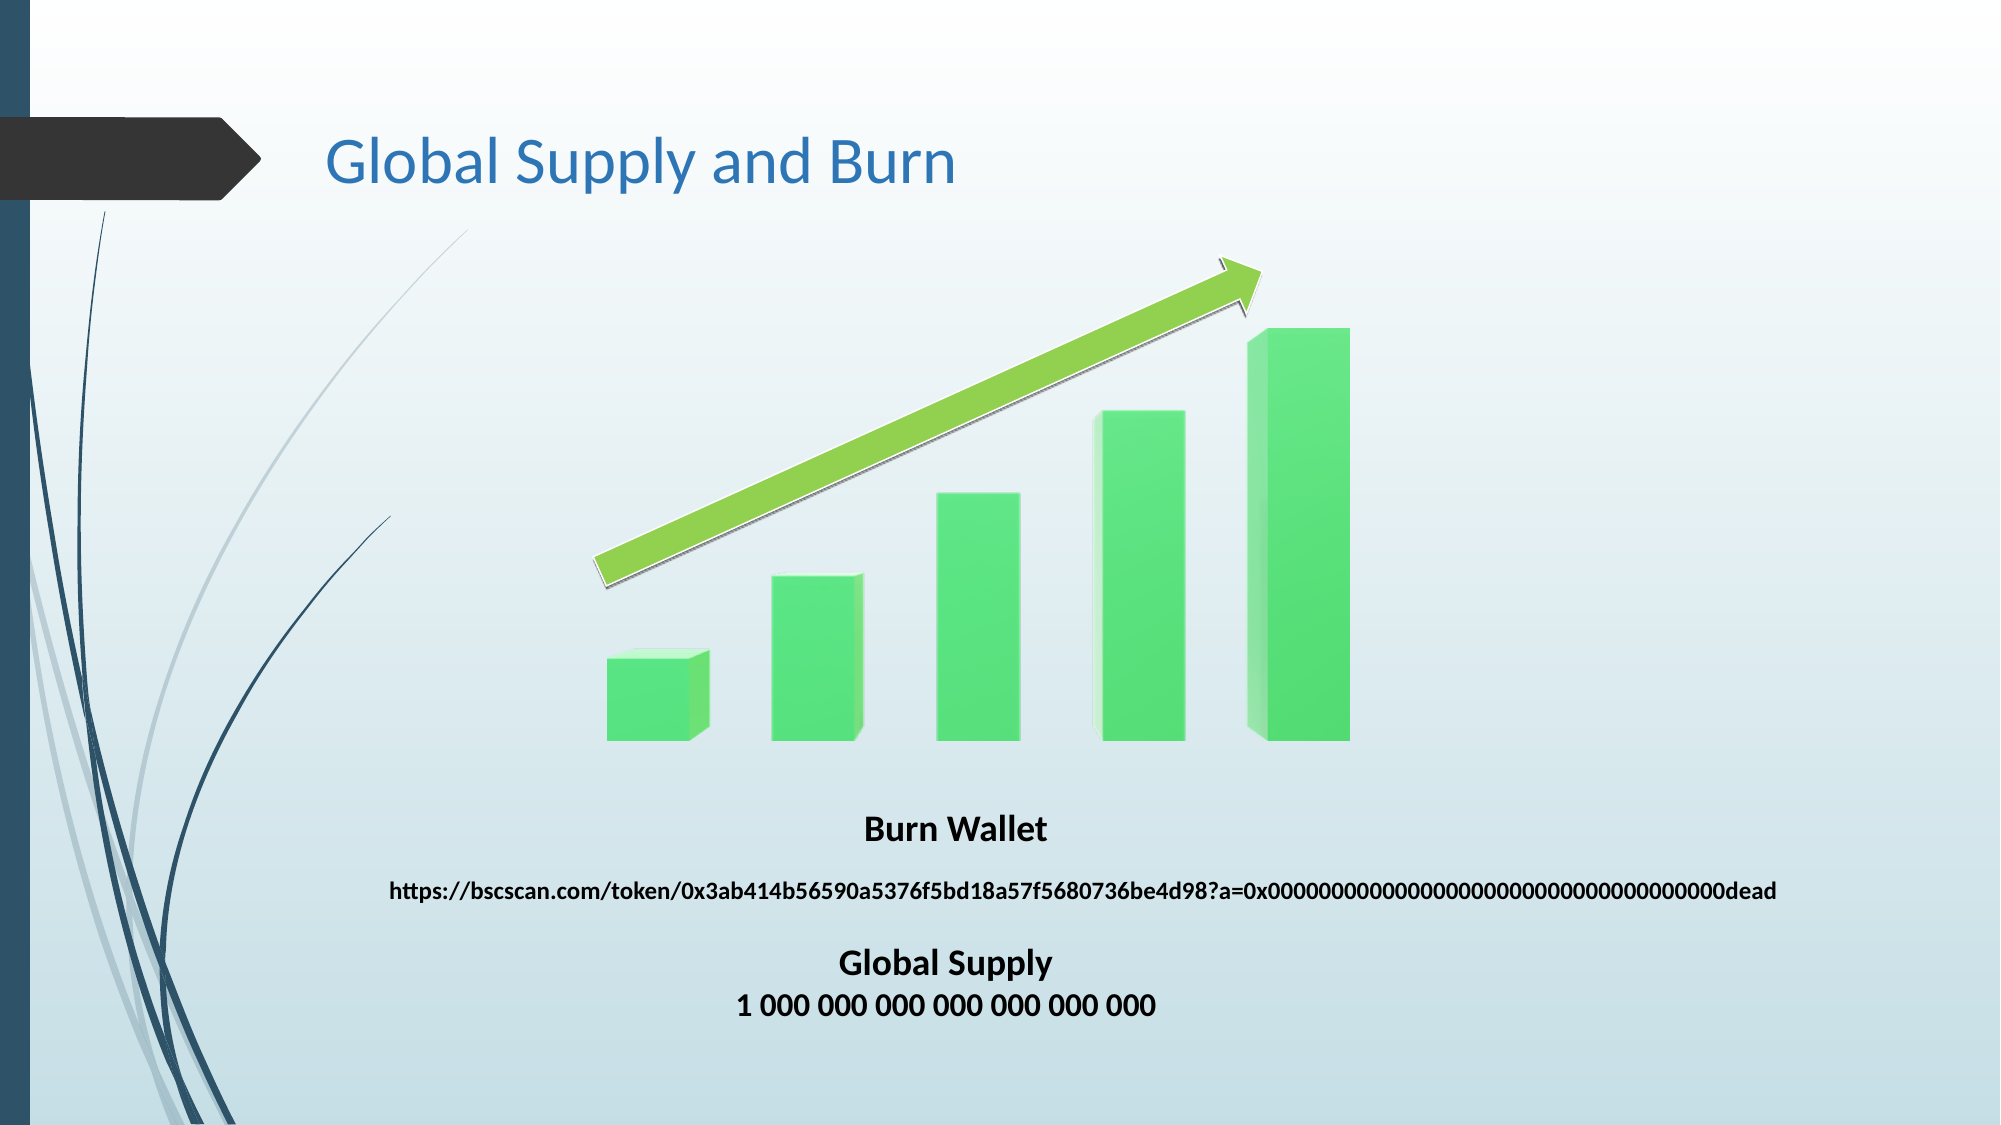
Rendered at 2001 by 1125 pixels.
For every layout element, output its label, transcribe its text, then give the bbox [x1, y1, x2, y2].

text_box Global Supply and Burn [310, 109, 1311, 206]
picture [607, 328, 1096, 550]
text_box Global Supply 1 000 000 000 000 000 000 000 [659, 930, 1233, 1032]
text_box https://bscscan.com/token/0x3ab414b56590a5376f5bd18a57f5680736be4d98?a=0x000000000000000000000000000000000000dead [374, 867, 2000, 913]
text_box [593, 255, 1263, 586]
text_box Burn Wallet [849, 796, 1850, 857]
picture [607, 328, 1350, 741]
